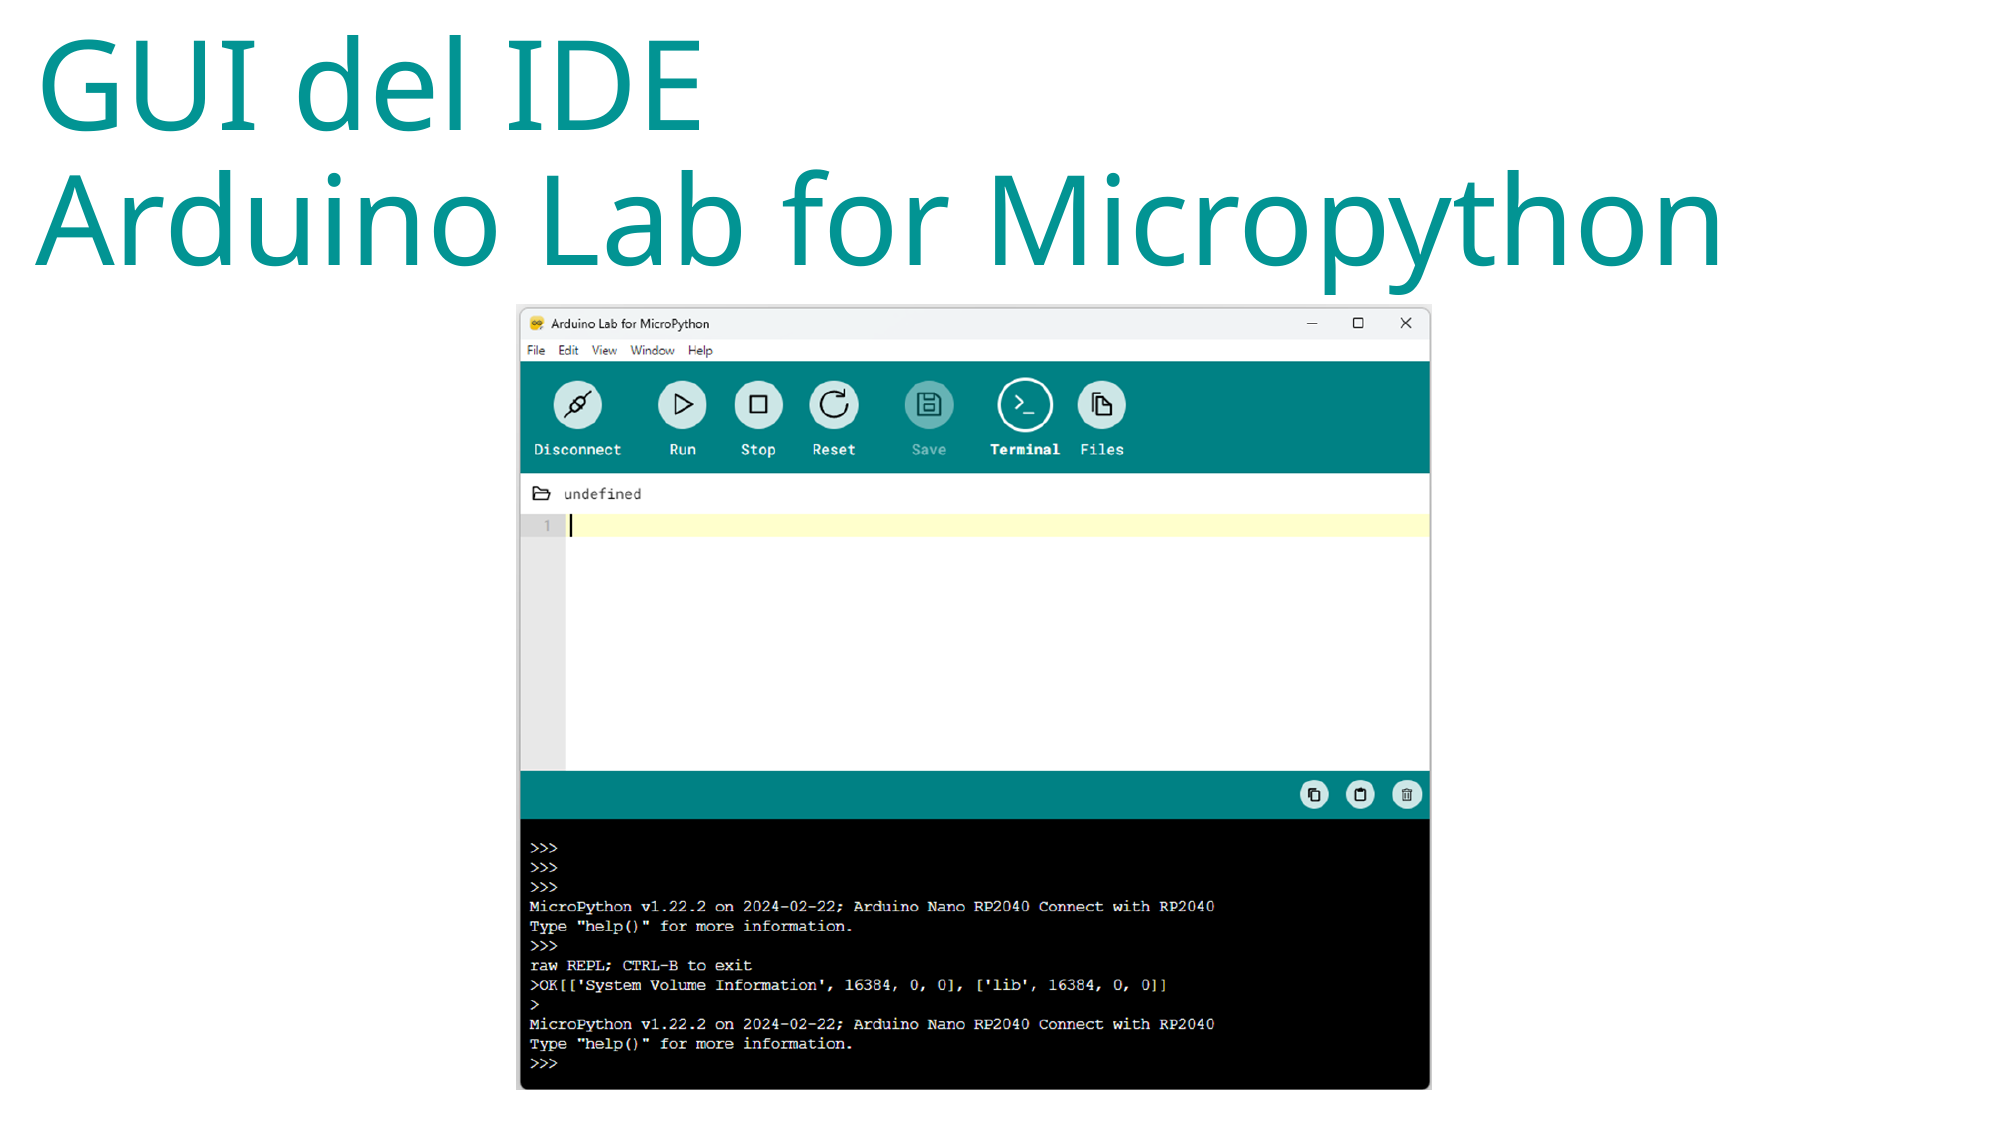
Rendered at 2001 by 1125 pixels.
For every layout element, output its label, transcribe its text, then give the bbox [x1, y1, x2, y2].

picture [516, 304, 1432, 1090]
title GUI del IDE Arduino Lab for Micropython [19, 15, 1977, 283]
